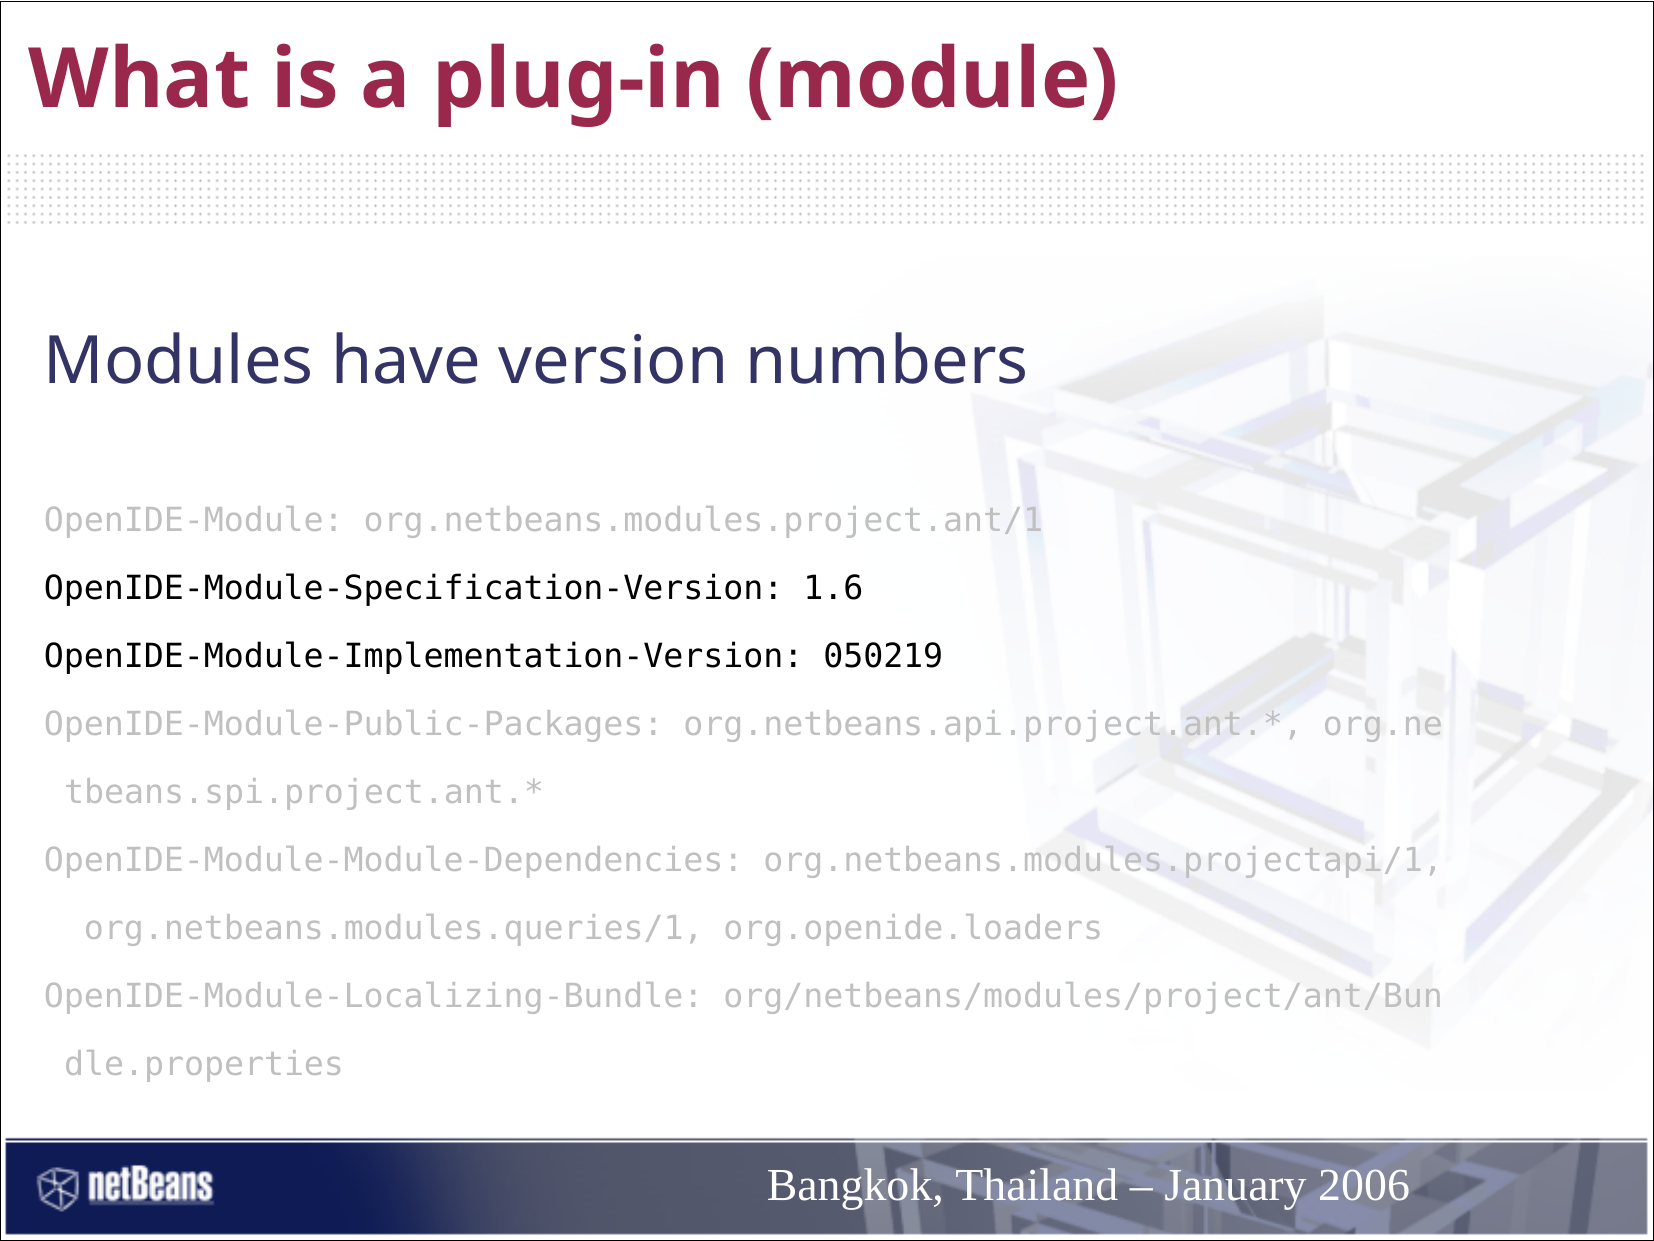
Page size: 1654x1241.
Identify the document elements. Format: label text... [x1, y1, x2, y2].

title What is a plug-in (module) [28, 0, 1619, 152]
picture [1, 2, 1653, 1240]
list Modules have version numbers OpenIDE-Module: org.netbeans.modules.project.ant/1 OpenIDE-Module-Specification-Version: 1.6 OpenIDE-Module-Implementation-Version: 050219 OpenIDE-Module-Public-Packages: org.netbeans.api.project.ant.*, org.ne tbeans.spi.project.ant.* OpenIDE-Module-Module-Dependencies: org.netbeans.modules.projectapi/1, org.netbeans.modules.queries/1, org.openide.loaders OpenIDE-Module-Localizing-Bundle: org/netbeans/modules/project/ant/Bun dle.properties [26, 312, 1484, 1219]
